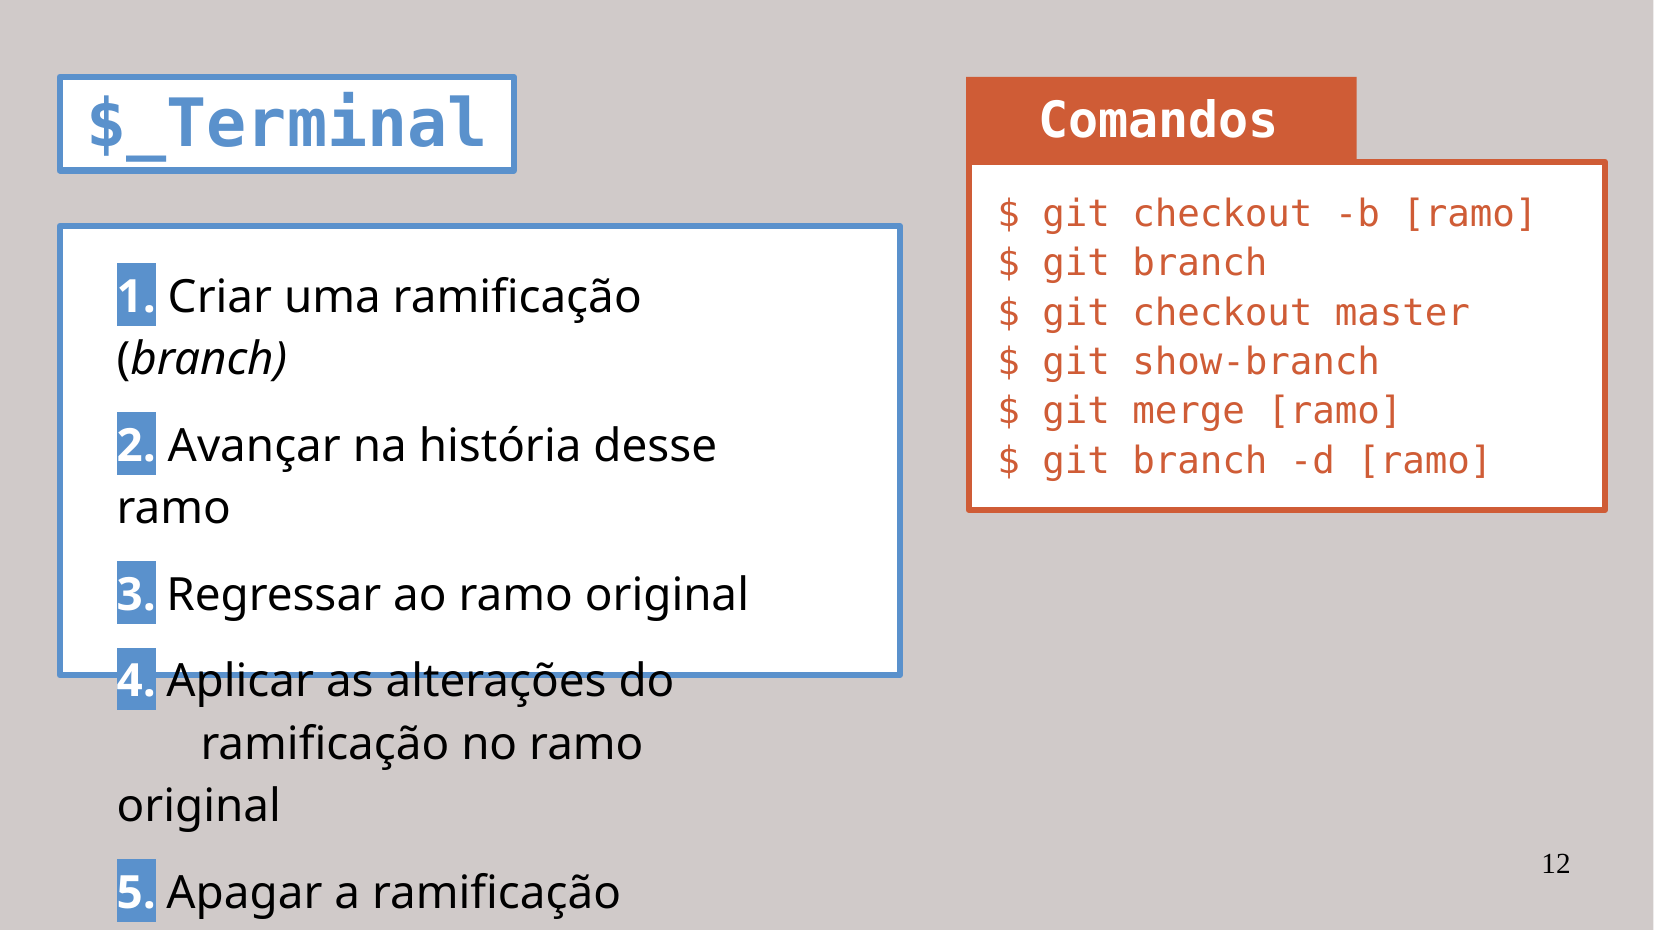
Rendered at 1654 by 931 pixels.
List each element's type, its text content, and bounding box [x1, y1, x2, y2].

text_box 1. Criar uma ramificação (branch) 2. Avançar na história desse ramo 3. Regressar ao ramo original 4. Aplicar as alterações do ramificação no ramo original 5. Apagar a ramificação [101, 255, 826, 642]
text_box [966, 76, 1605, 511]
text_box [178, 668, 183, 676]
text_box $_Terminal [71, 76, 504, 170]
text_box [59, 76, 514, 171]
text_box $ git checkout -b [ramo] $ git branch $ git checkout master $ git show-branch $ git merge [ramo] $ git branch -d [ramo] [982, 184, 1576, 540]
text_box [59, 225, 901, 676]
text_box Comandos [962, 83, 1354, 177]
